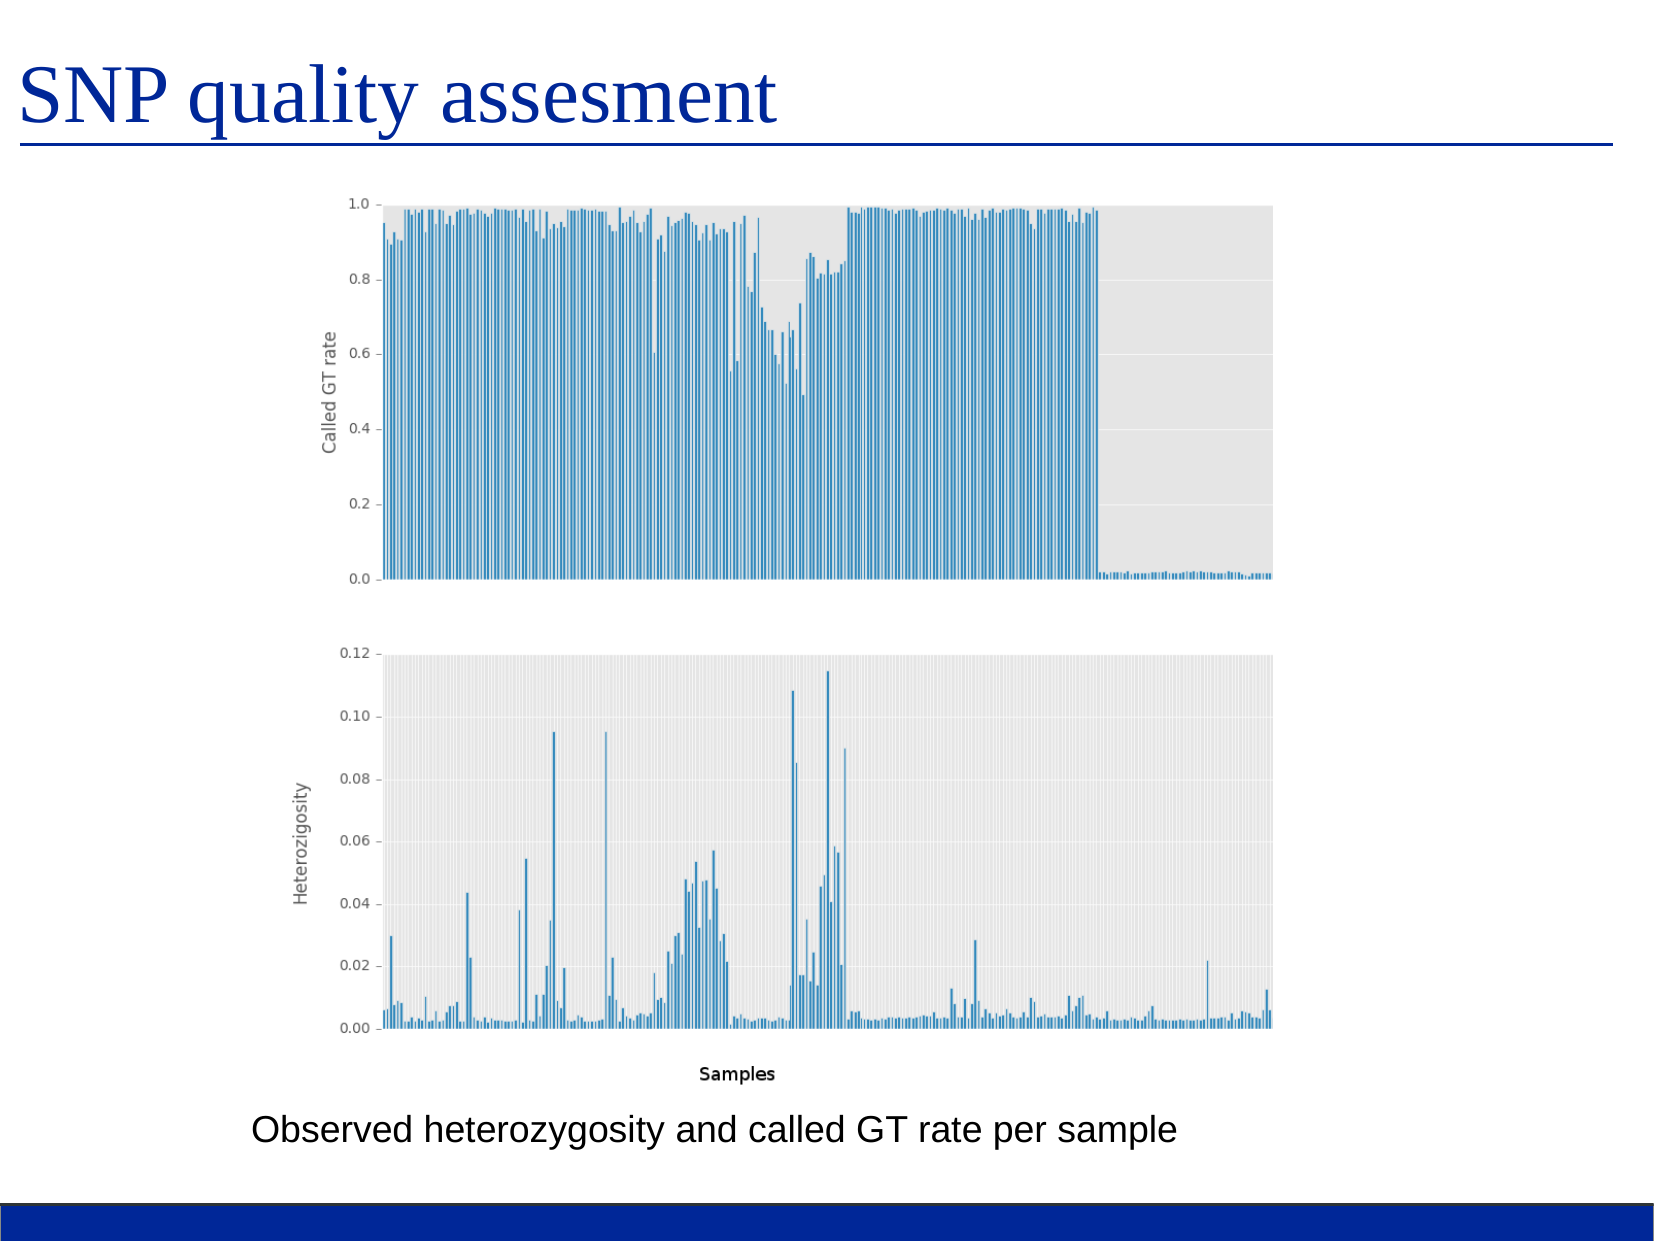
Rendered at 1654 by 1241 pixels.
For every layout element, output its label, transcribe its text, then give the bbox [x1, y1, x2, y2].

text_box Observed heterozygosity and called GT rate per sample [236, 1100, 1536, 1158]
picture [283, 153, 1273, 1099]
title SNP quality assesment [17, 0, 1589, 198]
